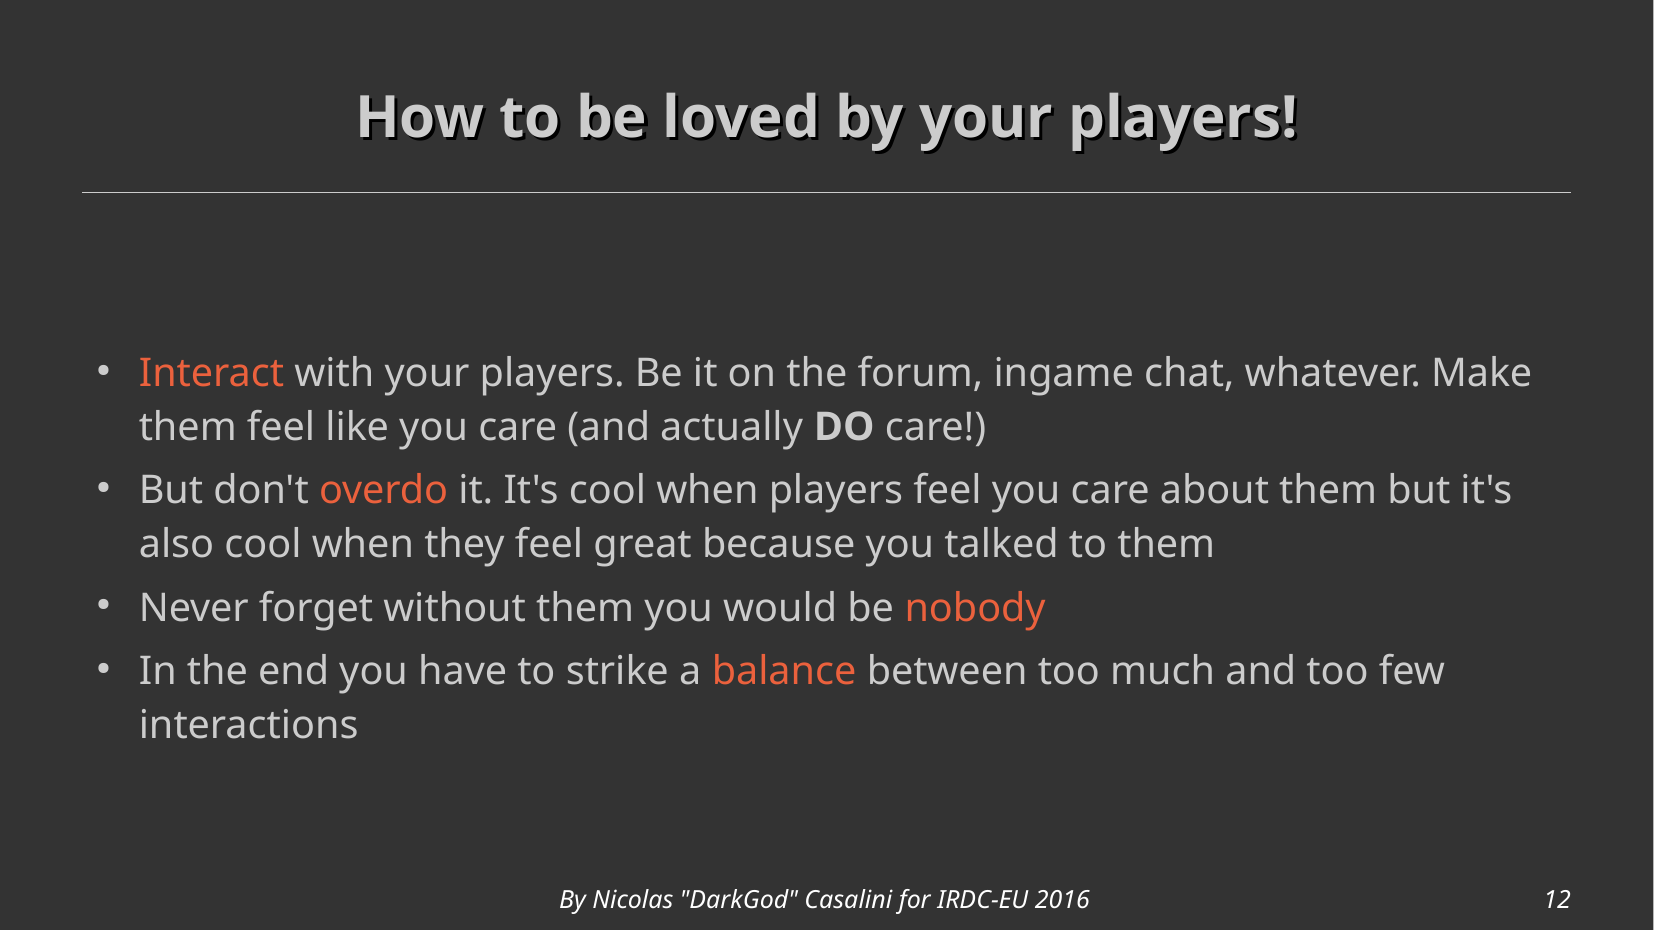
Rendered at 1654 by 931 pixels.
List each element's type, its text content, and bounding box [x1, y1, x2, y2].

title How to be loved by your players! [82, 37, 1571, 193]
list Interact with your players. Be it on the forum, ingame chat, whatever. Make them feel like you care (and actually DO care!) But don't overdo it. It's cool when players feel you care about them but it's also cool when they feel great because you talked to them Never forget without them you would be nobody In the end you have to strike a balance between too much and too few interactions [82, 217, 1571, 757]
